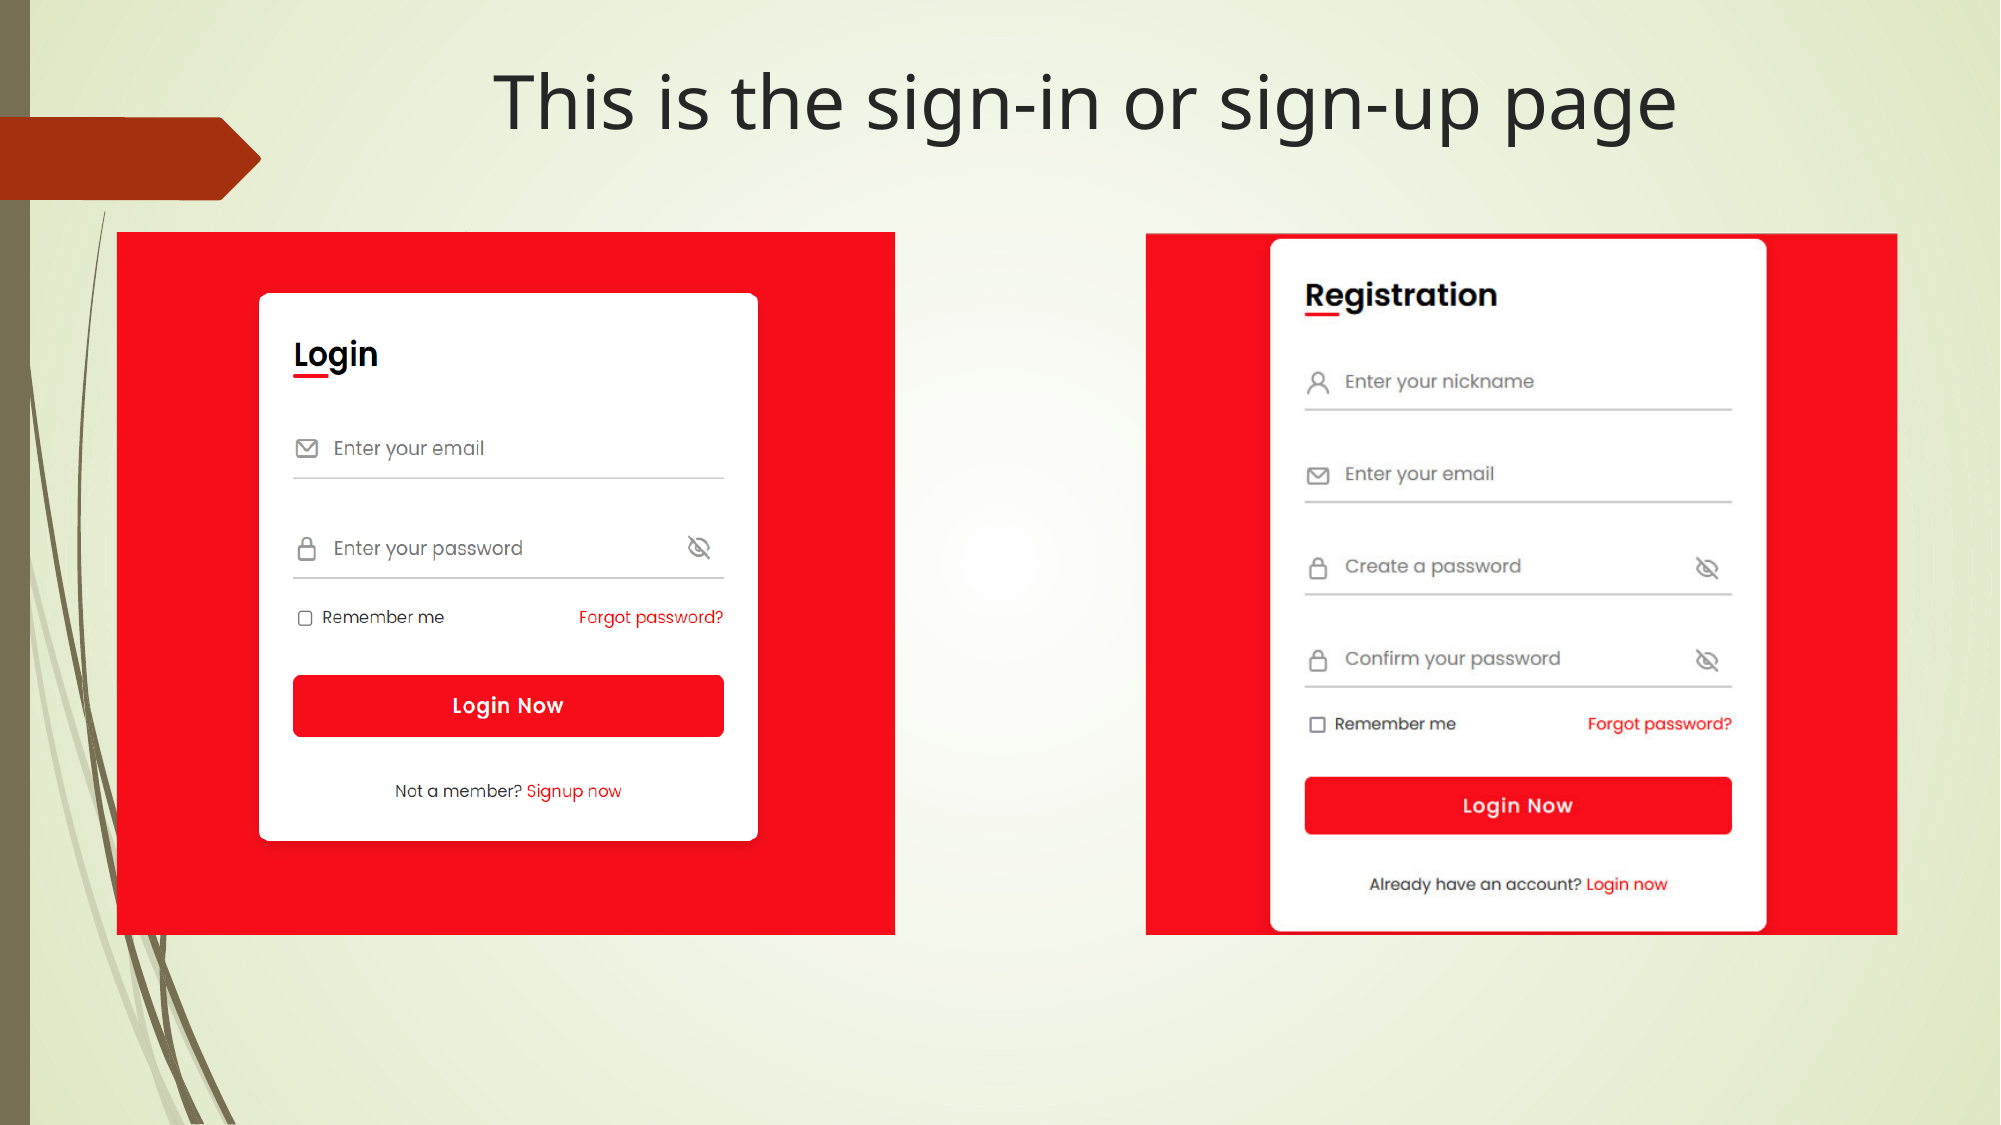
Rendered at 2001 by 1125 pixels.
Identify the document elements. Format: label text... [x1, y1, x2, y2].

picture [1145, 232, 1898, 935]
picture [116, 232, 896, 935]
title This is the sign-in or sign-up page [478, 46, 1726, 258]
